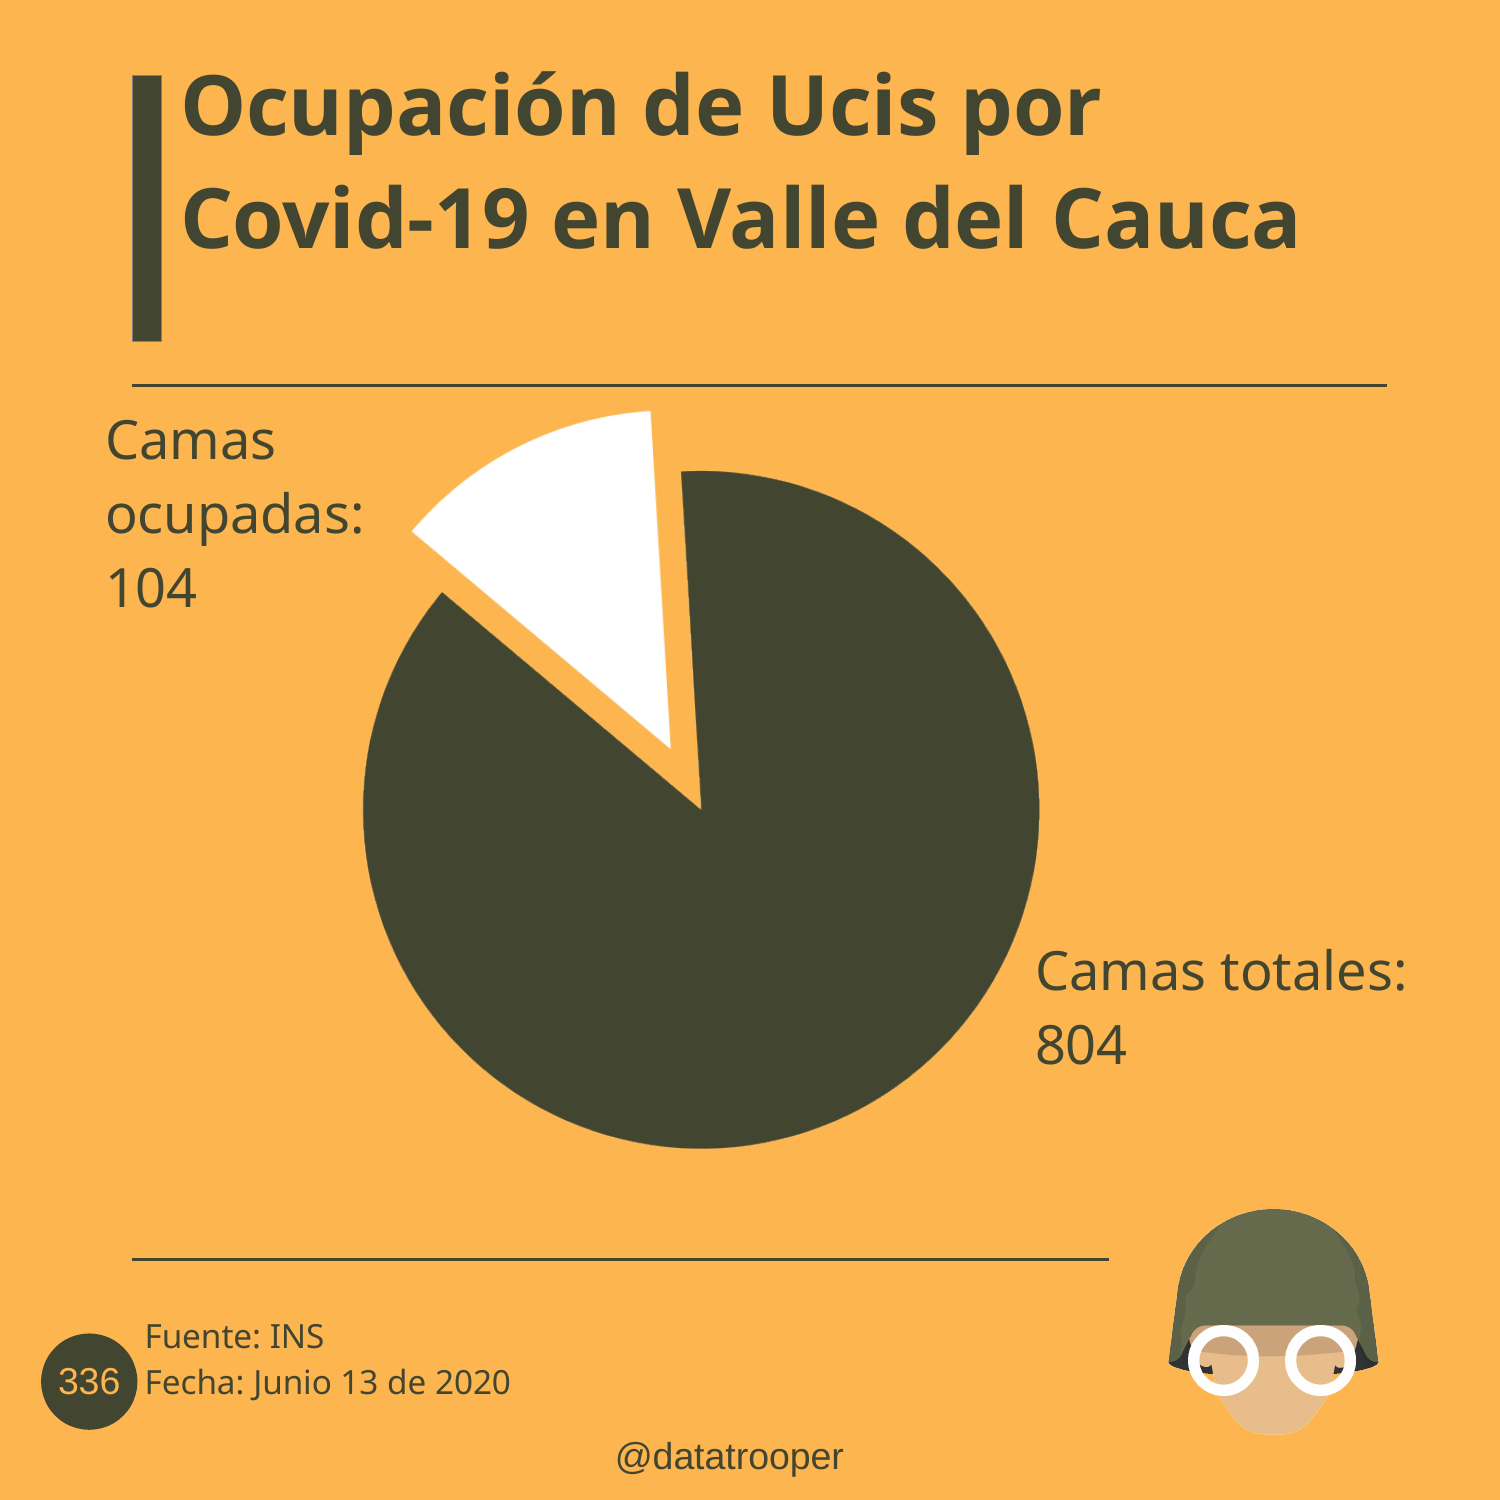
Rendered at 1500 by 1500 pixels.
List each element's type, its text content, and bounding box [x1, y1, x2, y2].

picture [285, 374, 1119, 1188]
title Camas totales: 804 [1119, 948, 1456, 1066]
title Ocupación de Ucis por Covid-19 en Valle del Cauca [180, 26, 1351, 294]
title Camas ocupadas: 104 [105, 425, 285, 600]
picture [1125, 1142, 1410, 1500]
